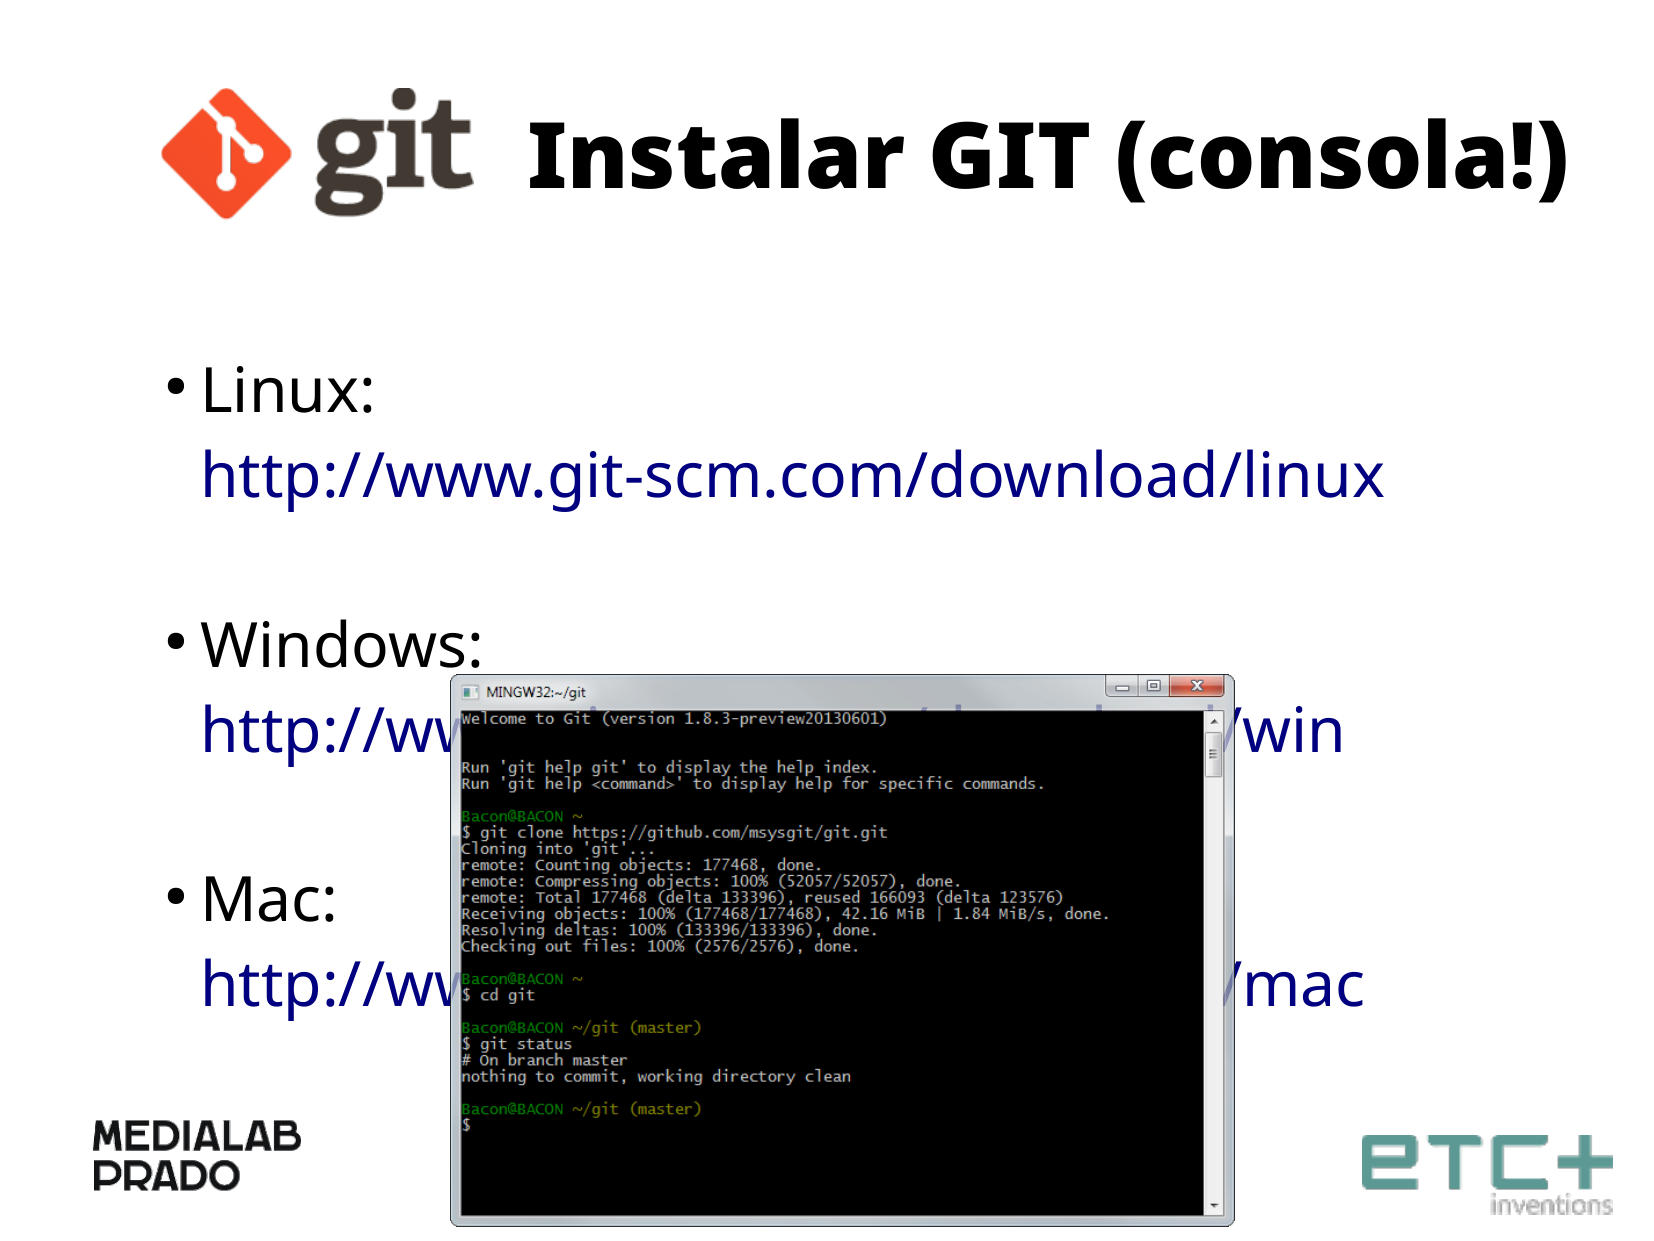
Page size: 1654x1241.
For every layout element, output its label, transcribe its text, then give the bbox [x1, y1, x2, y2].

picture [450, 674, 1235, 1227]
picture [15, 1064, 379, 1241]
text_box Linux: http://www.git-scm.com/download/linux Windows:http://www.git-scm.com/download/win Mac: http://www.git-scm.com/download/mac [150, 337, 1516, 1081]
title Instalar GIT (consola!) [82, 49, 1571, 257]
picture [1362, 1135, 1613, 1216]
